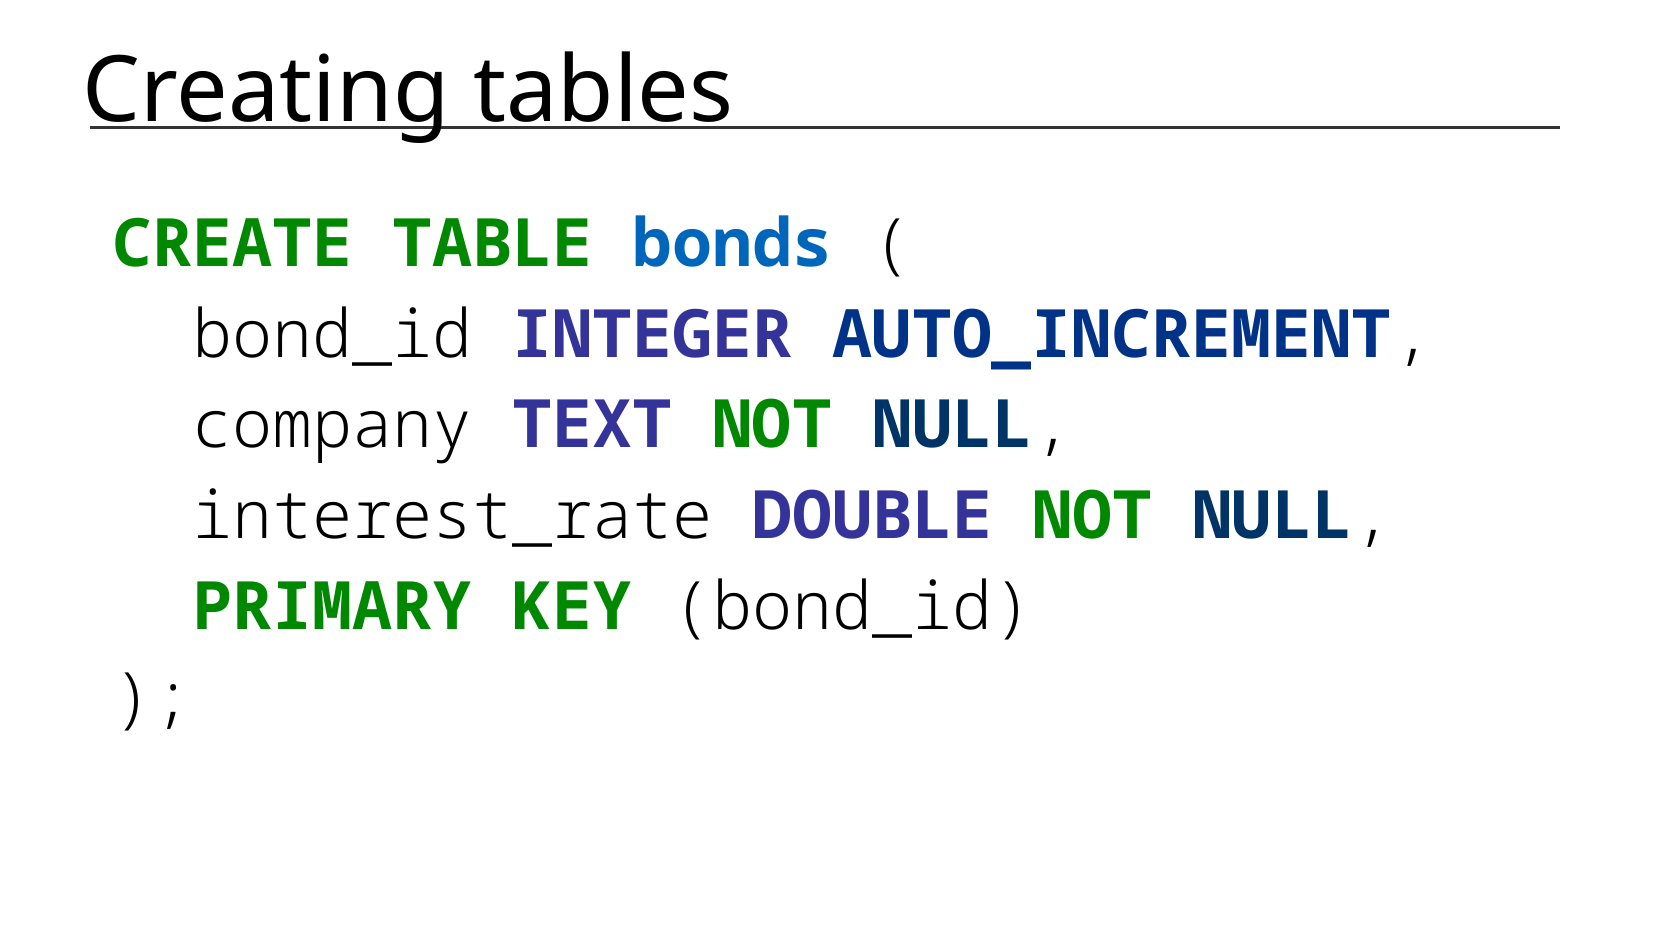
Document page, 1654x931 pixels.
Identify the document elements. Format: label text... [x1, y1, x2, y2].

list CREATE TABLE bonds ( bond_id INTEGER AUTO_INCREMENT, company TEXT NOT NULL, interest_rate DOUBLE NOT NULL, PRIMARY KEY (bond_id) ); [82, 195, 1571, 811]
title Creating tables [82, 32, 1571, 140]
